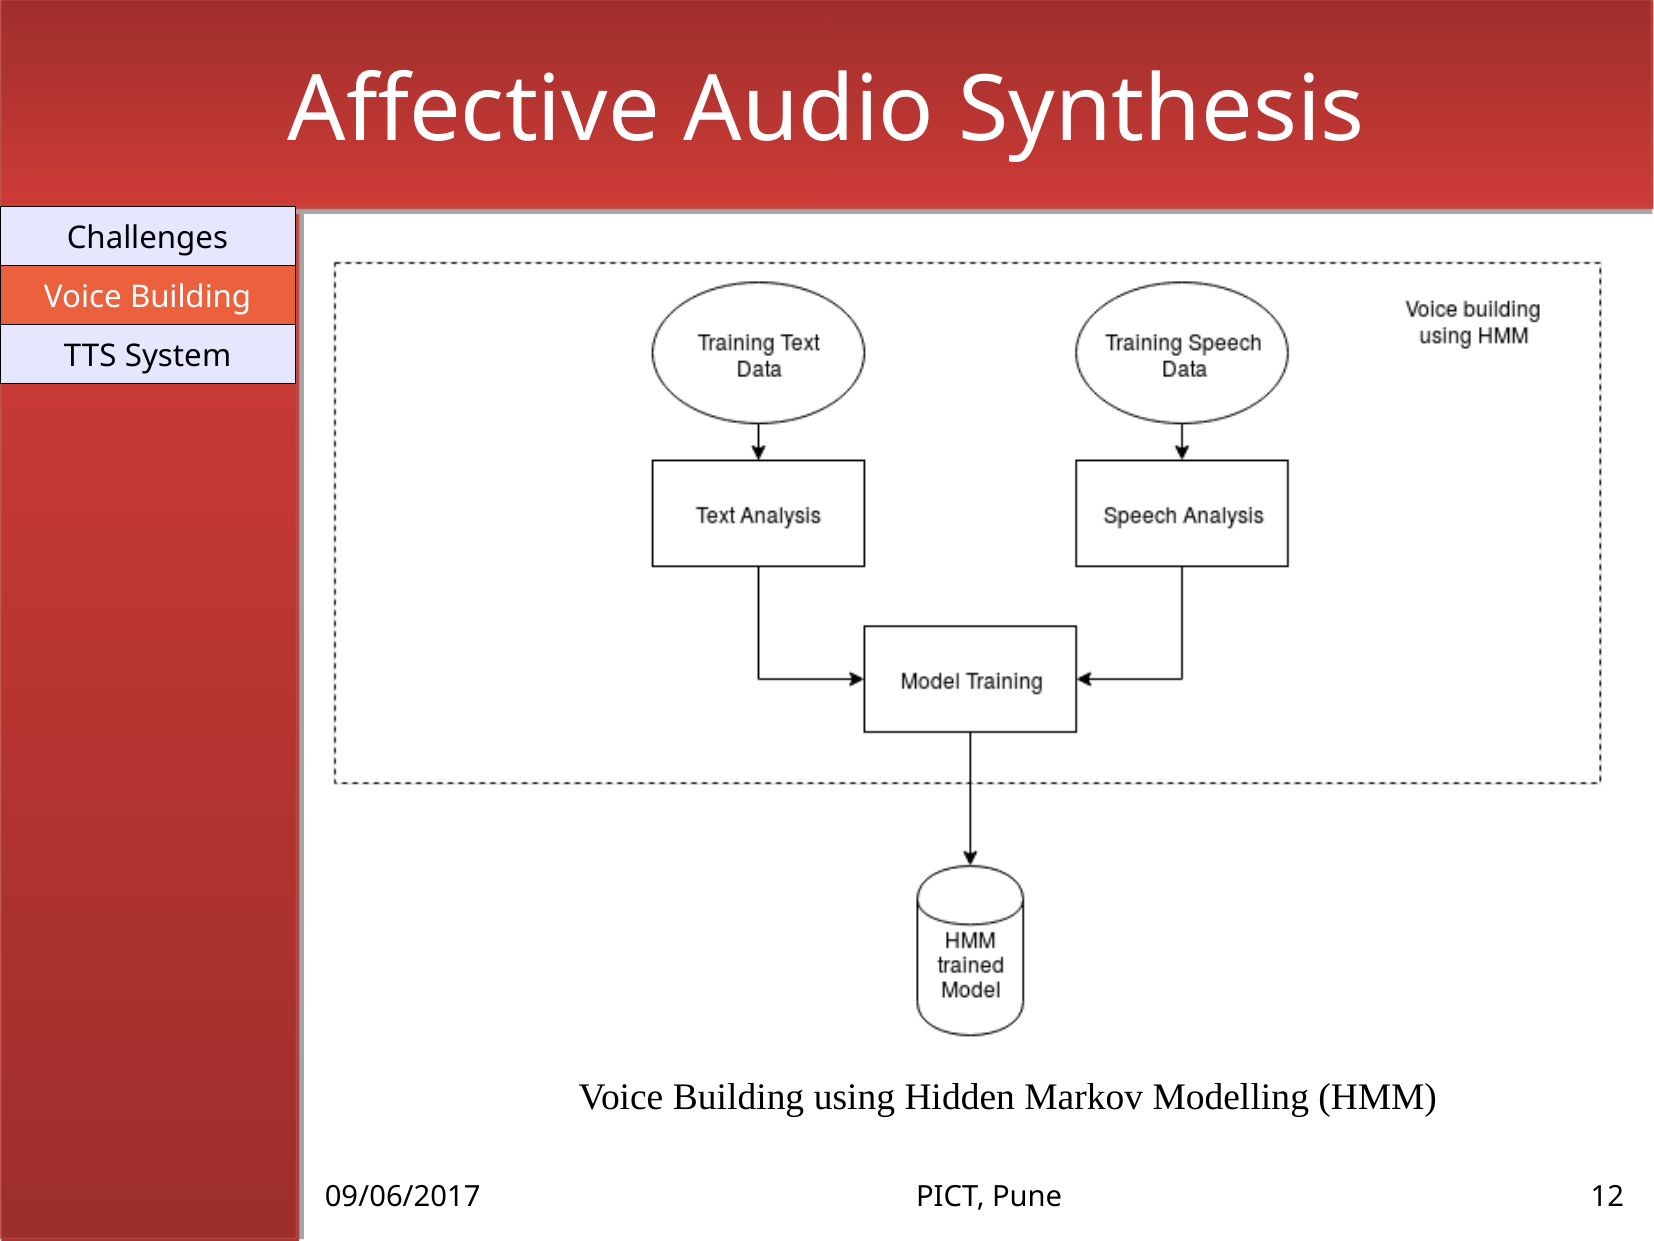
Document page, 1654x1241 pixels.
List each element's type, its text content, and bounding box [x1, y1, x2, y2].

text_box TTS System [0, 324, 296, 384]
picture [0, 0, 1654, 1241]
picture [308, 236, 1628, 1063]
title Affective Audio Synthesis [29, 31, 1625, 178]
text_box Challenges [0, 206, 296, 265]
text_box Voice Building using Hidden Markov Modelling (HMM) [563, 1068, 1453, 1126]
text_box Voice Building [0, 265, 296, 324]
